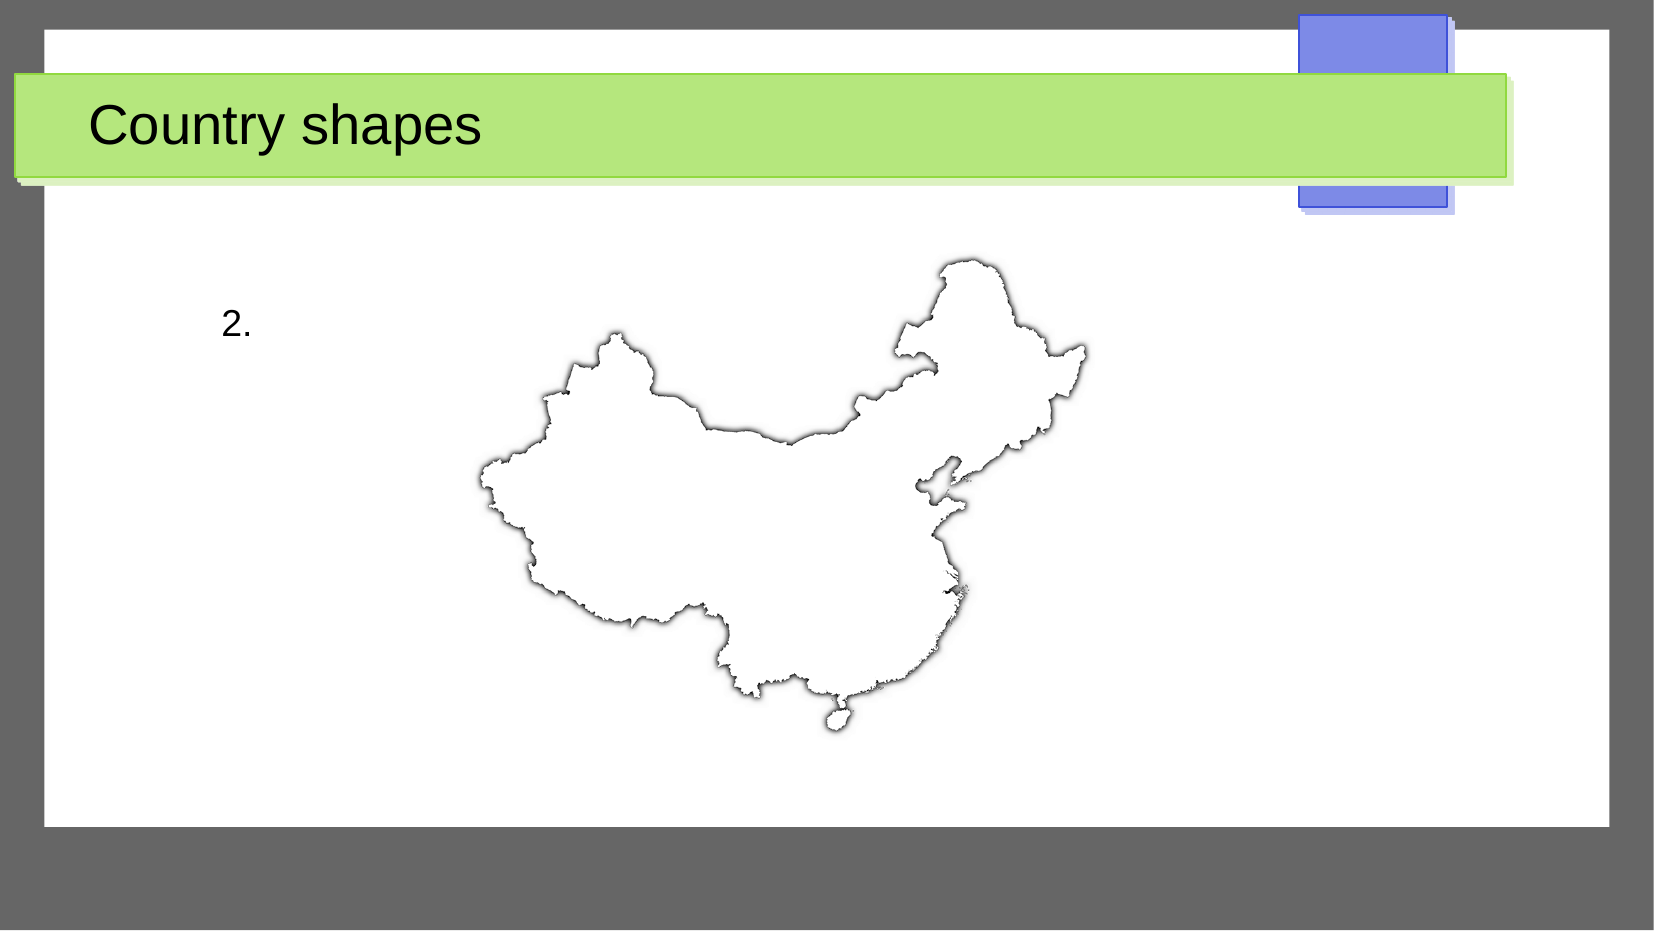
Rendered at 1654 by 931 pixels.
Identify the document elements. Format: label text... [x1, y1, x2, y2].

picture [442, 222, 1123, 768]
text_box 2. [206, 295, 268, 353]
title Country shapes [88, 73, 1506, 178]
